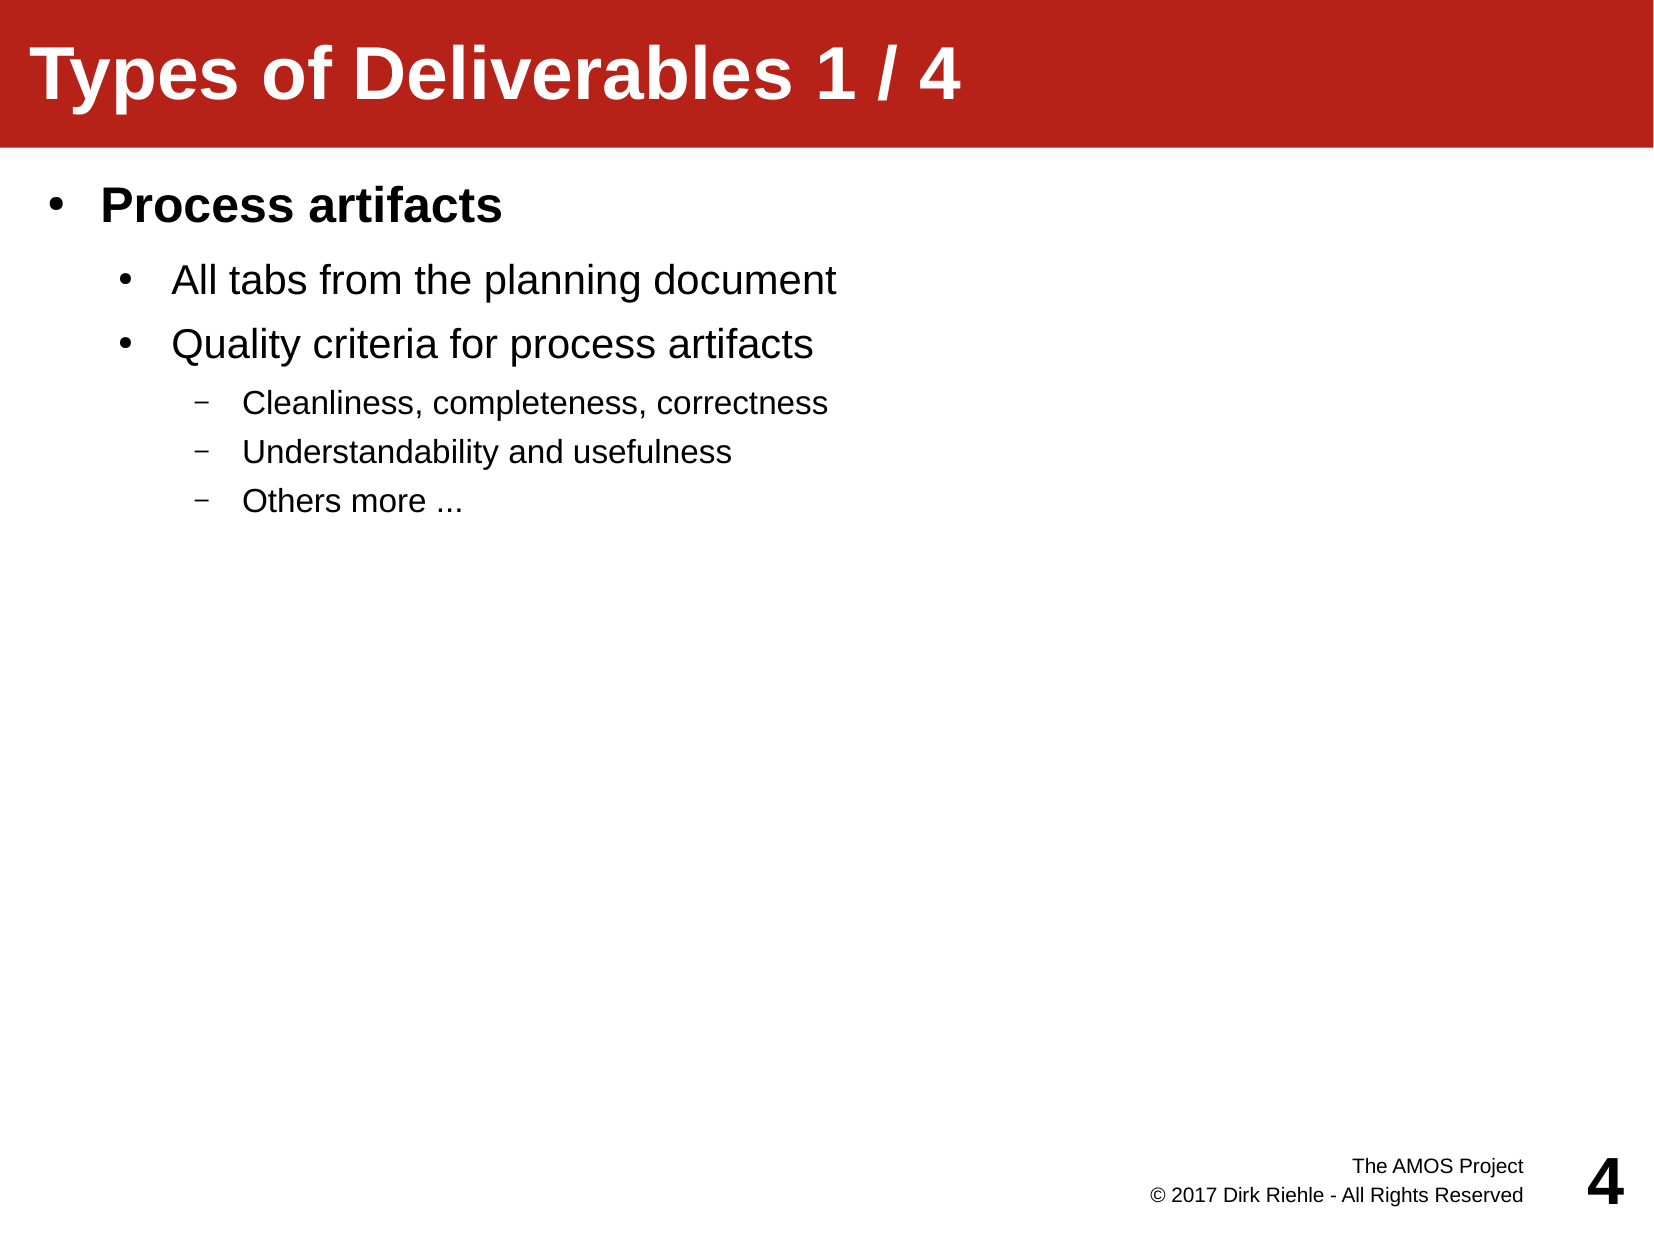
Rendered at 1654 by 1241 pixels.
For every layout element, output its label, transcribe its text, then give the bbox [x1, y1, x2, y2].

list Process artifacts All tabs from the planning document Quality criteria for process artifacts Cleanliness, completeness, correctness Understandability and usefulness Others more ... [29, 177, 1625, 1063]
title Types of Deliverables 1 / 4 [0, 0, 1654, 148]
